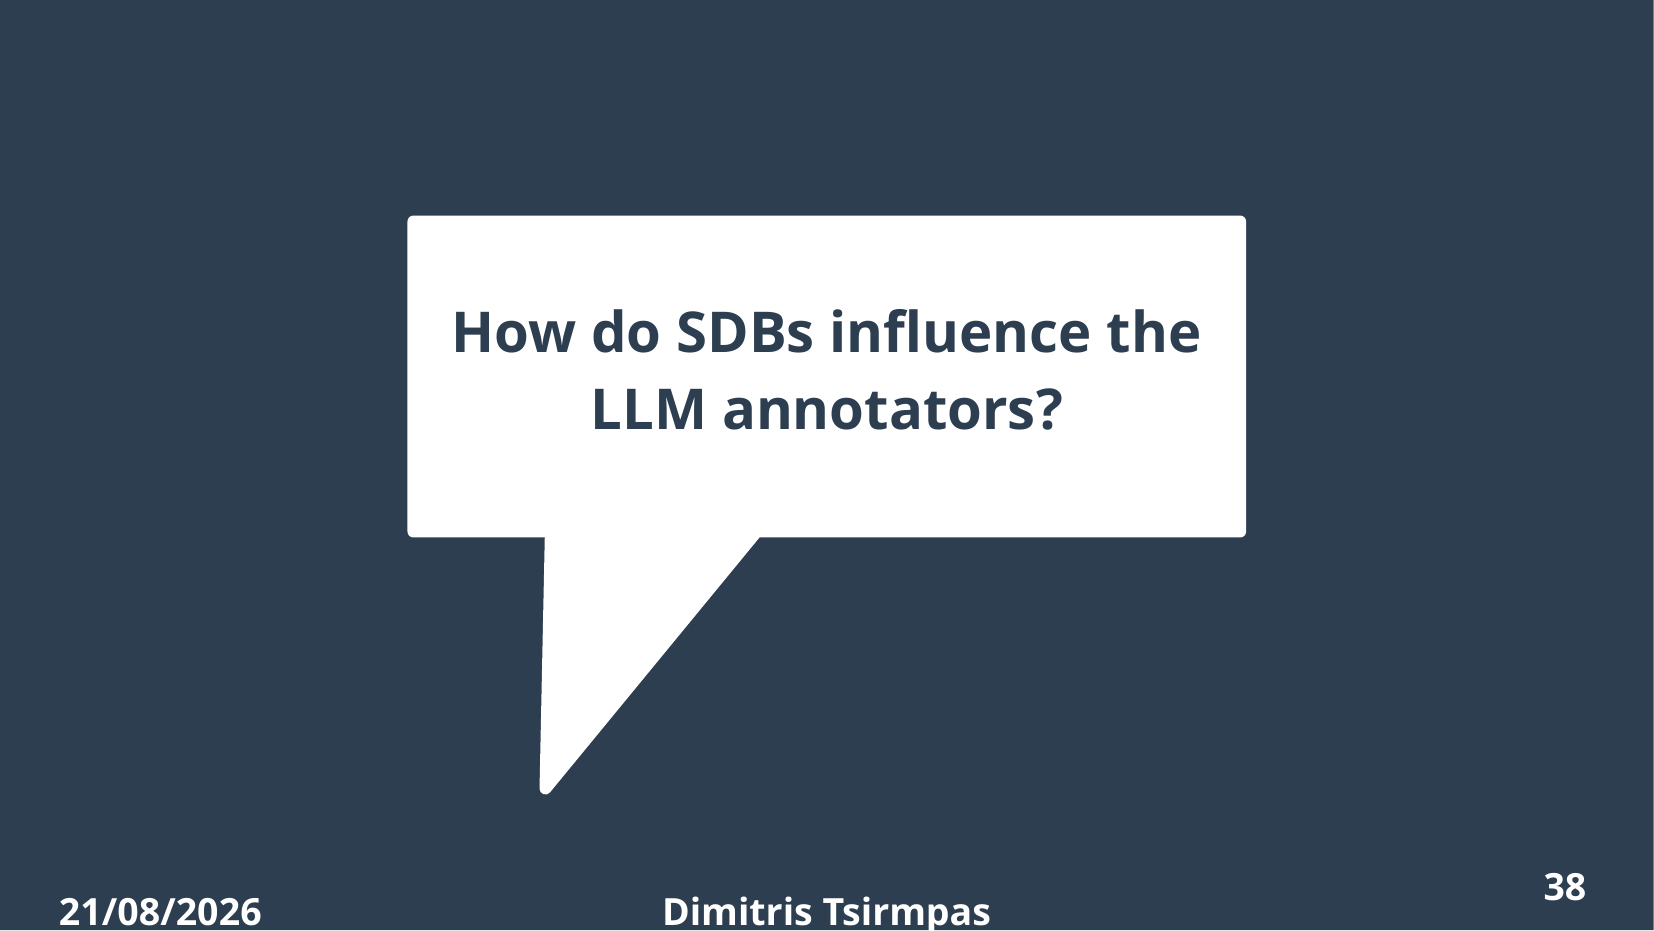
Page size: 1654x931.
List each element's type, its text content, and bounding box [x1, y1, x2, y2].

title How do SDBs influence the LLM annotators? [442, 236, 1211, 502]
